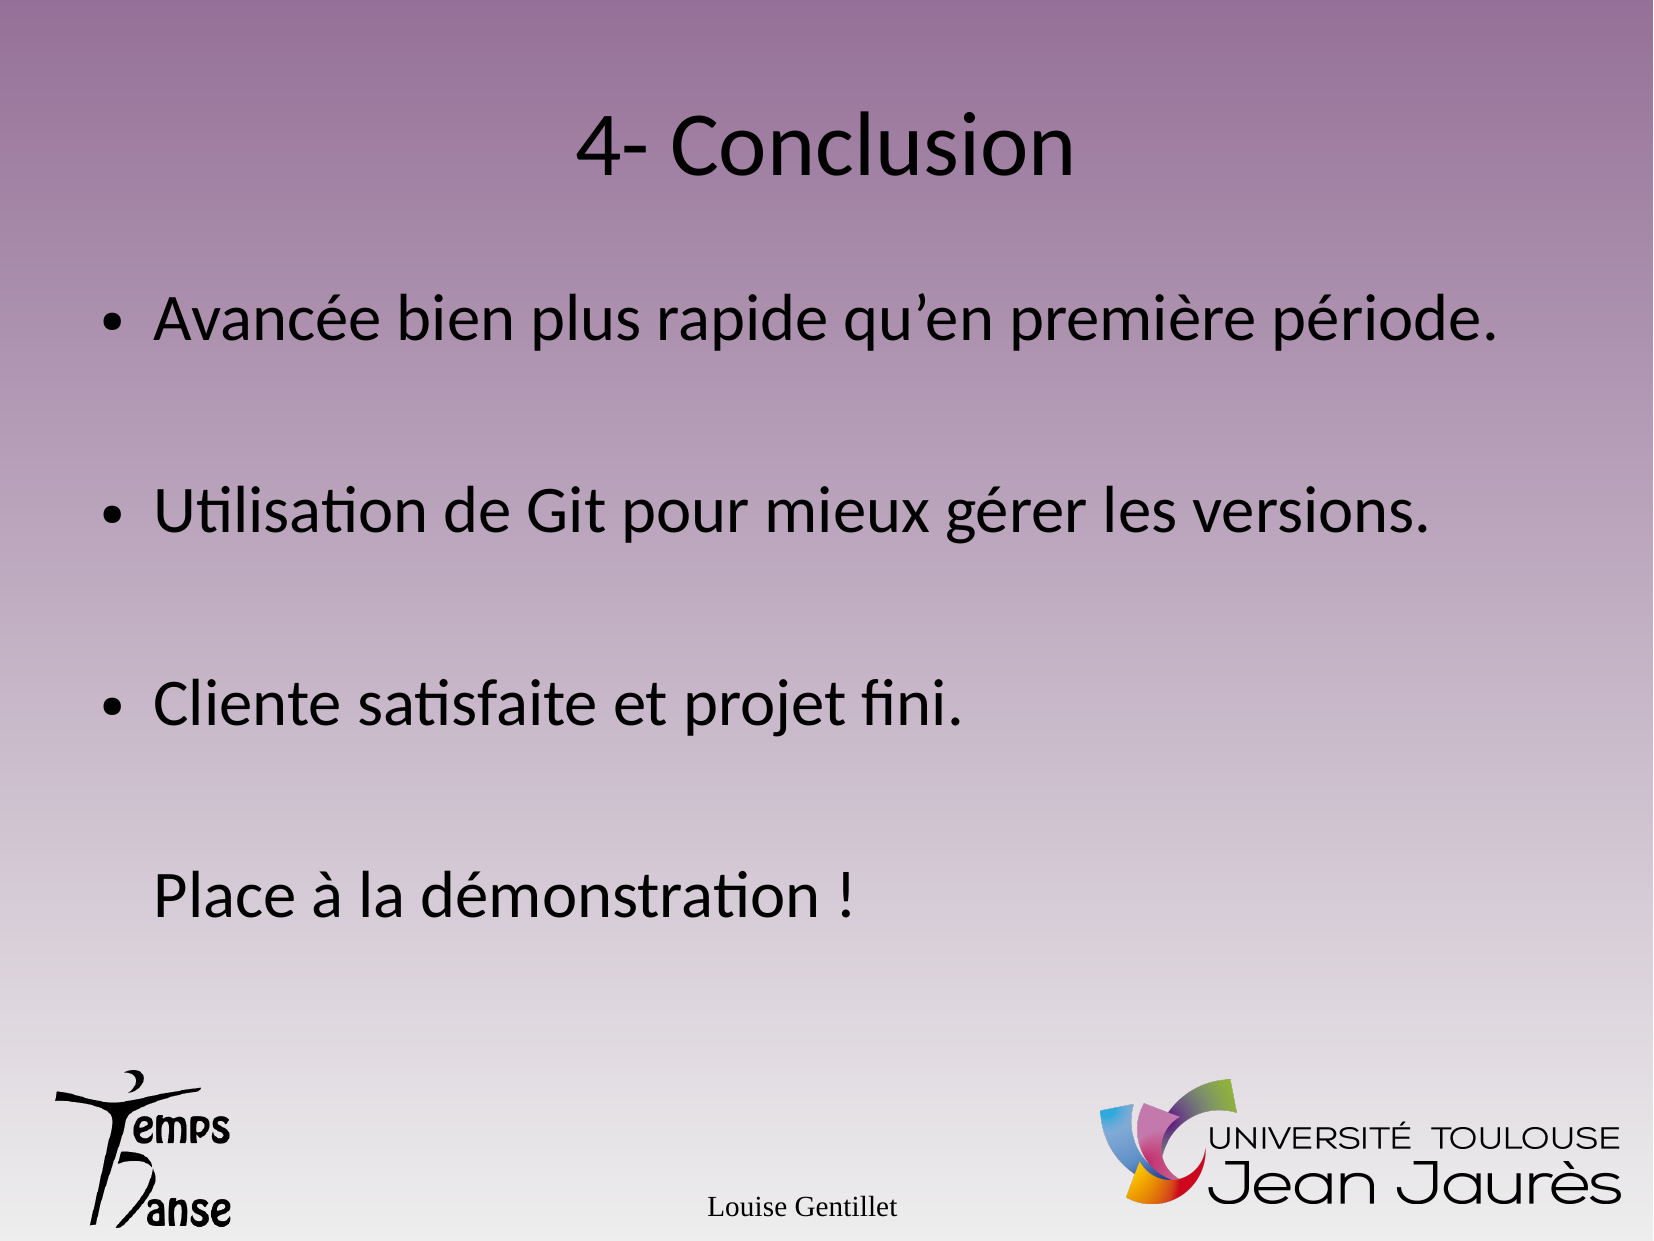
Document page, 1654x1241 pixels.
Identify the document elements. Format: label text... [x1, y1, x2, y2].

list Avancée bien plus rapide qu’en première période. Utilisation de Git pour mieux gérer les versions. Cliente satisfaite et projet fini. Place à la démonstration ! [82, 290, 1571, 1036]
picture [0, 1055, 285, 1241]
title 4- Conclusion [82, 49, 1571, 257]
picture [1100, 1079, 1621, 1204]
